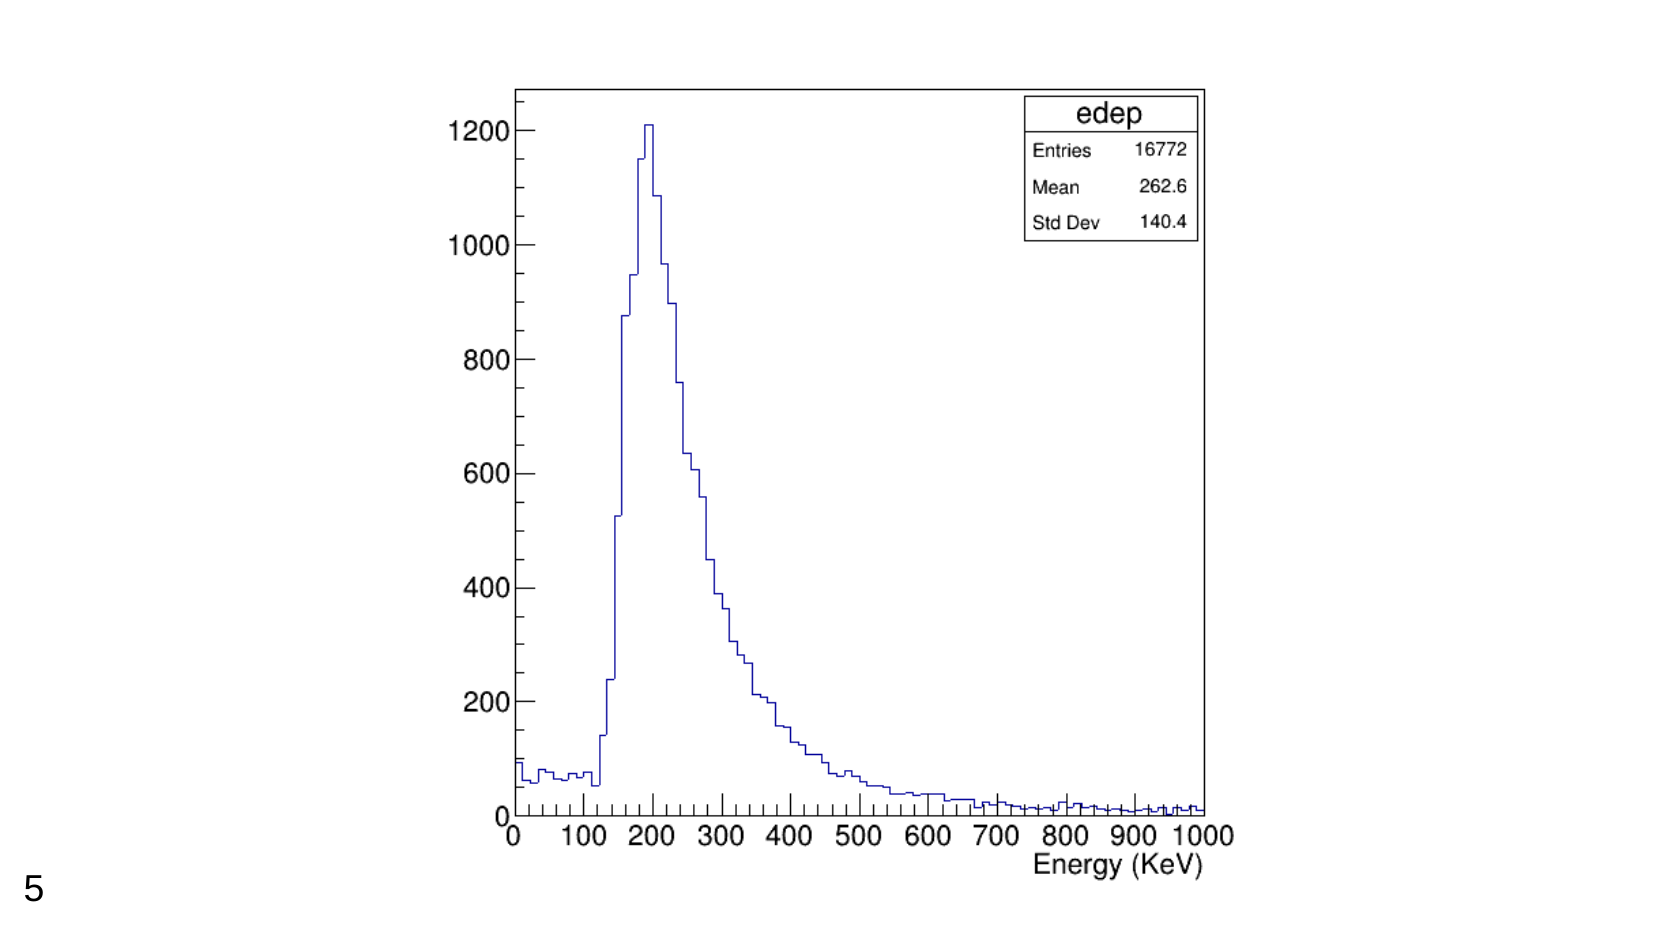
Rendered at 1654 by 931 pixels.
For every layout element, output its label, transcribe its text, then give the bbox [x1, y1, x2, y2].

text_box <number> [8, 860, 638, 931]
picture [436, 74, 1238, 893]
